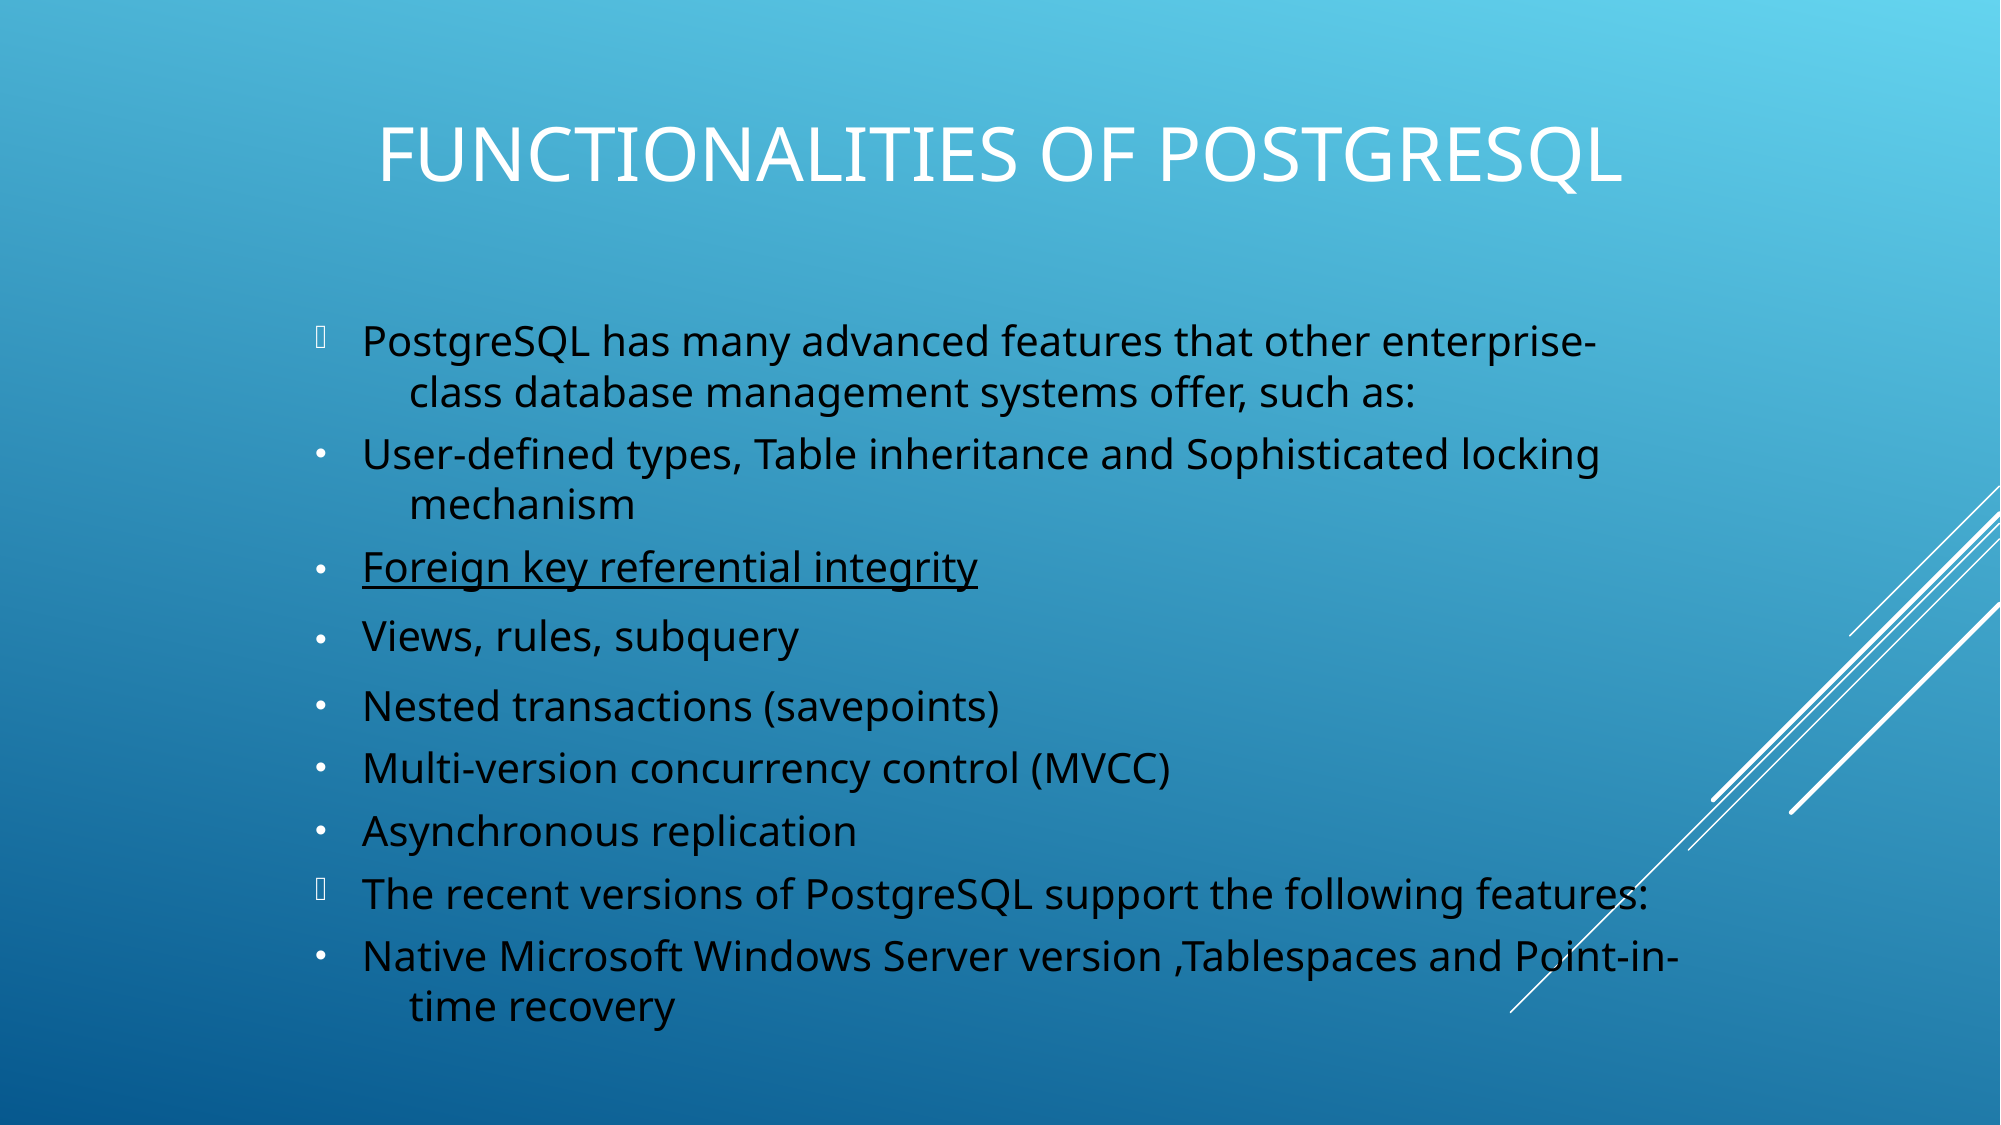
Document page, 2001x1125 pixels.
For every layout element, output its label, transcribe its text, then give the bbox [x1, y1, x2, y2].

title functionalities of PostgreSQL [300, 28, 1701, 276]
list PostgreSQL has many advanced features that other enterprise-class database management systems offer, such as: User-defined types, Table inheritance and Sophisticated locking mechanism Foreign key referential integrity Views, rules, subquery Nested transactions (savepoints) Multi-version concurrency control (MVCC) Asynchronous replication The recent versions of PostgreSQL support the following features: Native Microsoft Windows Server version ,Tablespaces and Point-in-time recovery [300, 296, 1701, 1111]
